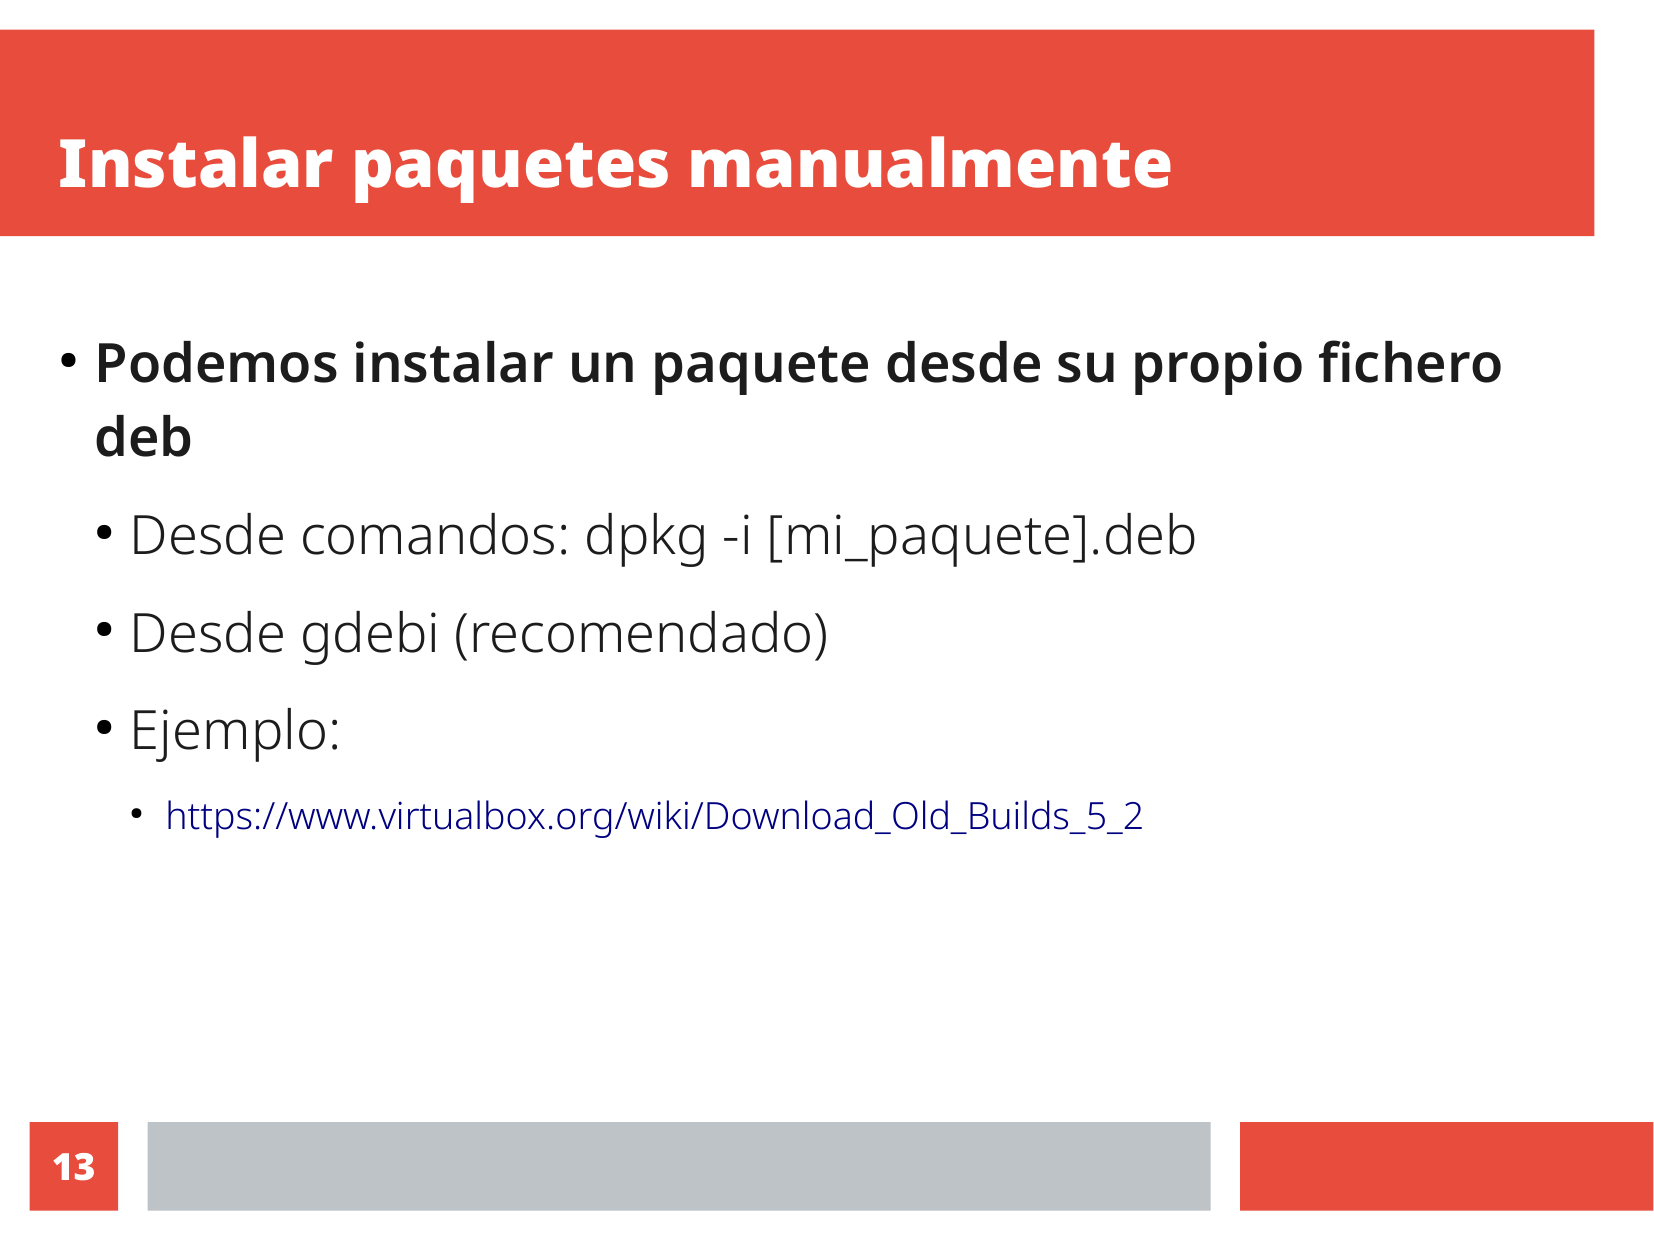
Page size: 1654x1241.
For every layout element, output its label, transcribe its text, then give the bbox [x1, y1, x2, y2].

list Podemos instalar un paquete desde su propio fichero deb Desde comandos: dpkg -i [mi_paquete].deb Desde gdebi (recomendado) Ejemplo: https://www.virtualbox.org/wiki/Download_Old_Builds_5_2 [59, 324, 1565, 1093]
title Instalar paquetes manualmente [59, 59, 1595, 207]
